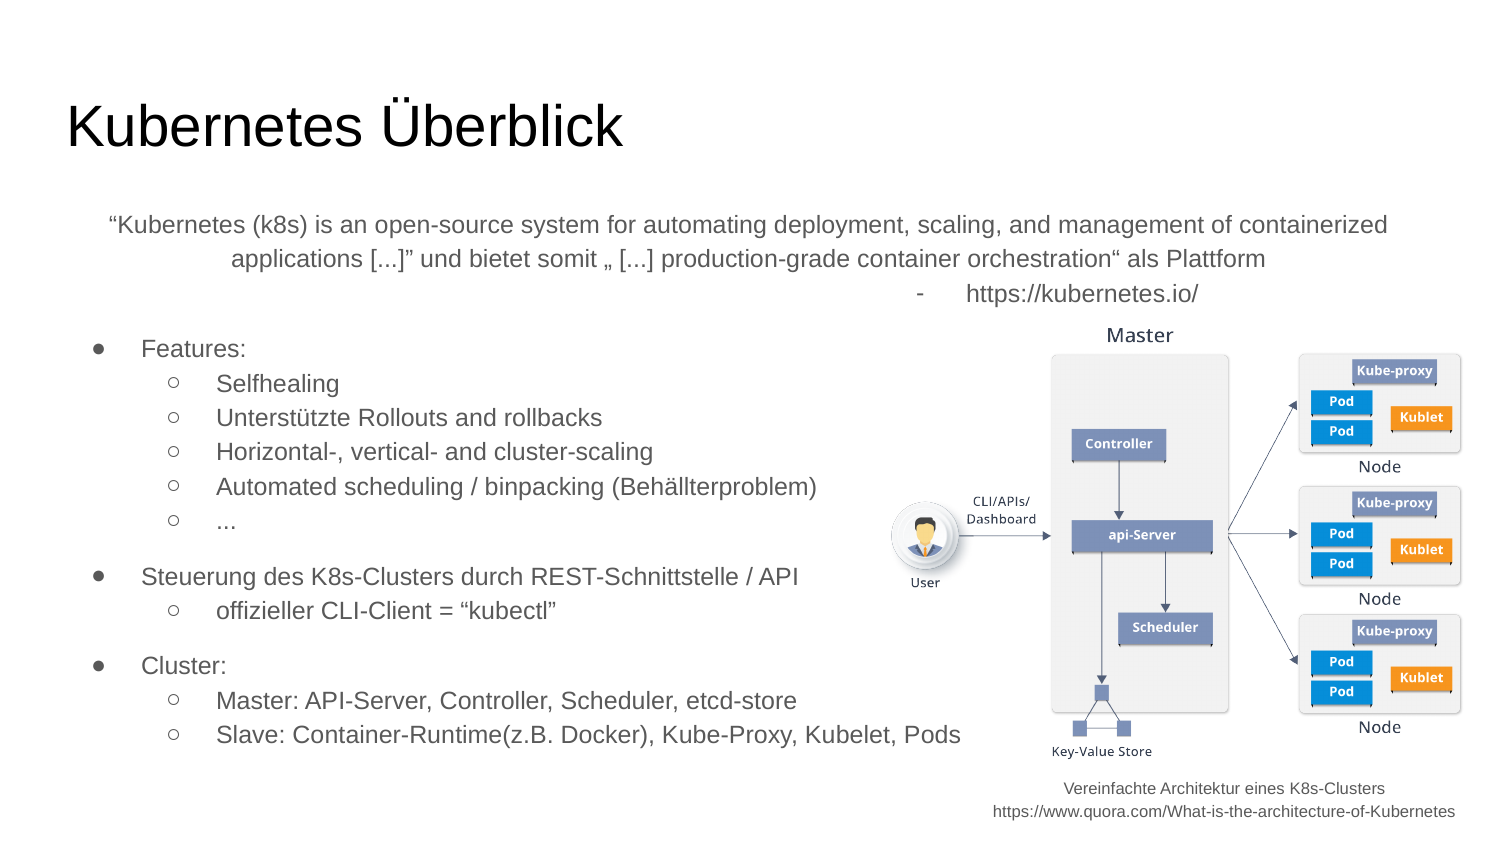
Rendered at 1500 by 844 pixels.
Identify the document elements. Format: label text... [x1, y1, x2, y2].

title Kubernetes Überblick [51, 72, 1449, 167]
list “Kubernetes (k8s) is an open-source system for automating deployment, scaling, and management of containerized applications [...]” und bietet somit „ [...] production-grade container orchestration“ als Plattform https://kubernetes.io/ Features: Selfhealing Unterstützte Rollouts and rollbacks Horizontal-, vertical- and cluster-scaling Automated scheduling / binpacking (Behällterproblem) ... Steuerung des K8s-Clusters durch REST-Schnittstelle / API offizieller CLI-Client = “kubectl” Cluster: Master: API-Server, Controller, Scheduler, etcd-store Slave: Container-Runtime(z.B. Docker), Kube-Proxy, Kubelet, Pods [51, 189, 1449, 750]
list Vereinfachte Architektur eines K8s-Clusters https://www.quora.com/What-is-the-architecture-of-Kubernetes [959, 759, 1490, 824]
picture [885, 325, 1465, 760]
